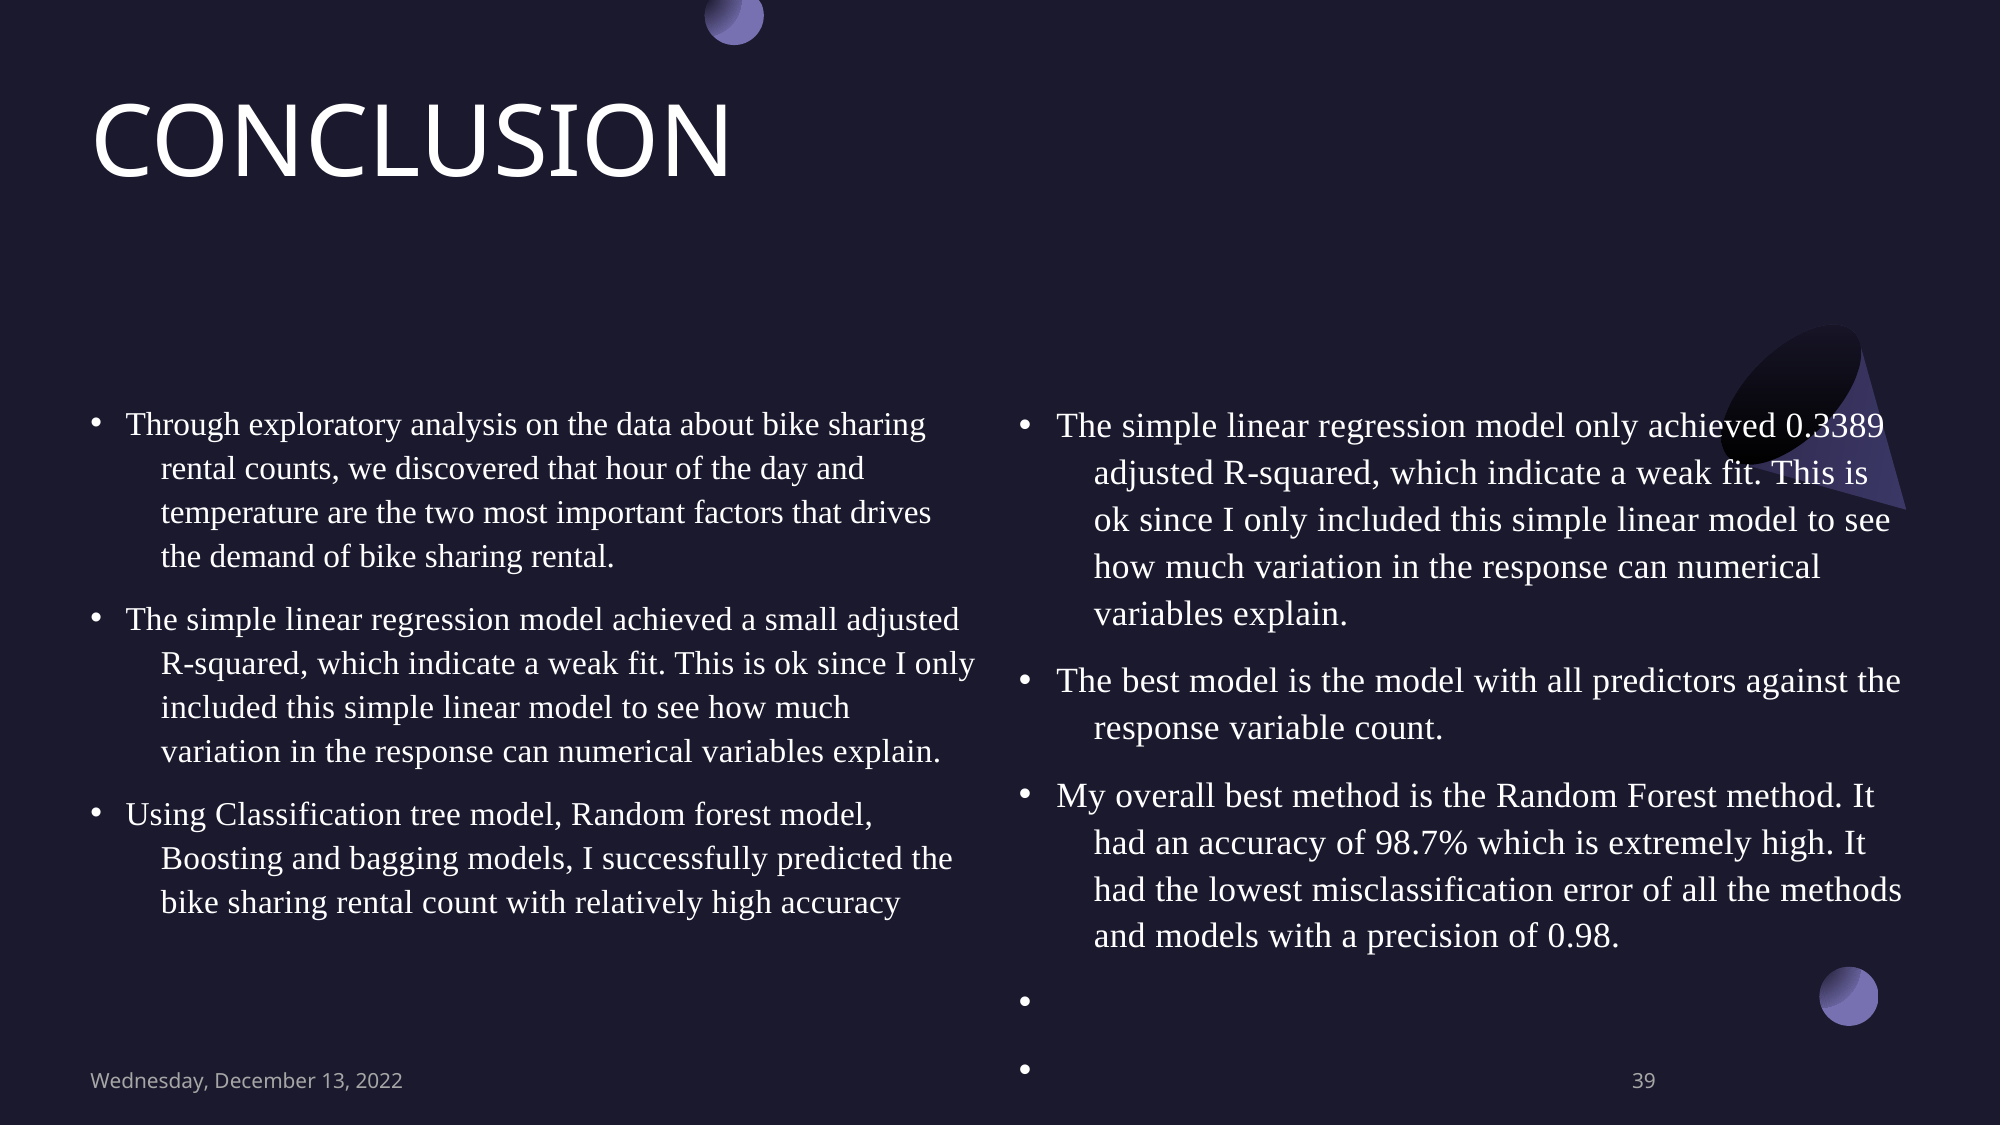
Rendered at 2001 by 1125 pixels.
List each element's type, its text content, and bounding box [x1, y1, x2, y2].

text_box Wednesday, December 13, 2022 [90, 1067, 522, 1093]
text_box 3 [1632, 1067, 1910, 1093]
title CONCLUSION [90, 90, 1911, 309]
list The simple linear regression model only achieved 0.3389 adjusted R-squared, which indicate a weak fit. This is ok since I only included this simple linear model to see how much variation in the response can numerical variables explain. The best model is the model with all predictors against the response variable count. My overall best method is the Random Forest method. It had an accuracy of 98.7% which is extremely high. It had the lowest misclassification error of all the methods and models with a precision of 0.98. [1019, 398, 1911, 975]
list Through exploratory analysis on the data about bike sharing rental counts, we discovered that hour of the day and temperature are the two most important factors that drives the demand of bike sharing rental. The simple linear regression model achieved a small adjusted R-squared, which indicate a weak fit. This is ok since I only included this simple linear model to see how much variation in the response can numerical variables explain. Using Classification tree model, Random forest model, Boosting and bagging models, I successfully predicted the bike sharing rental count with relatively high accuracy [90, 398, 981, 975]
text_box [1733, 324, 1876, 398]
text_box [704, 0, 764, 46]
